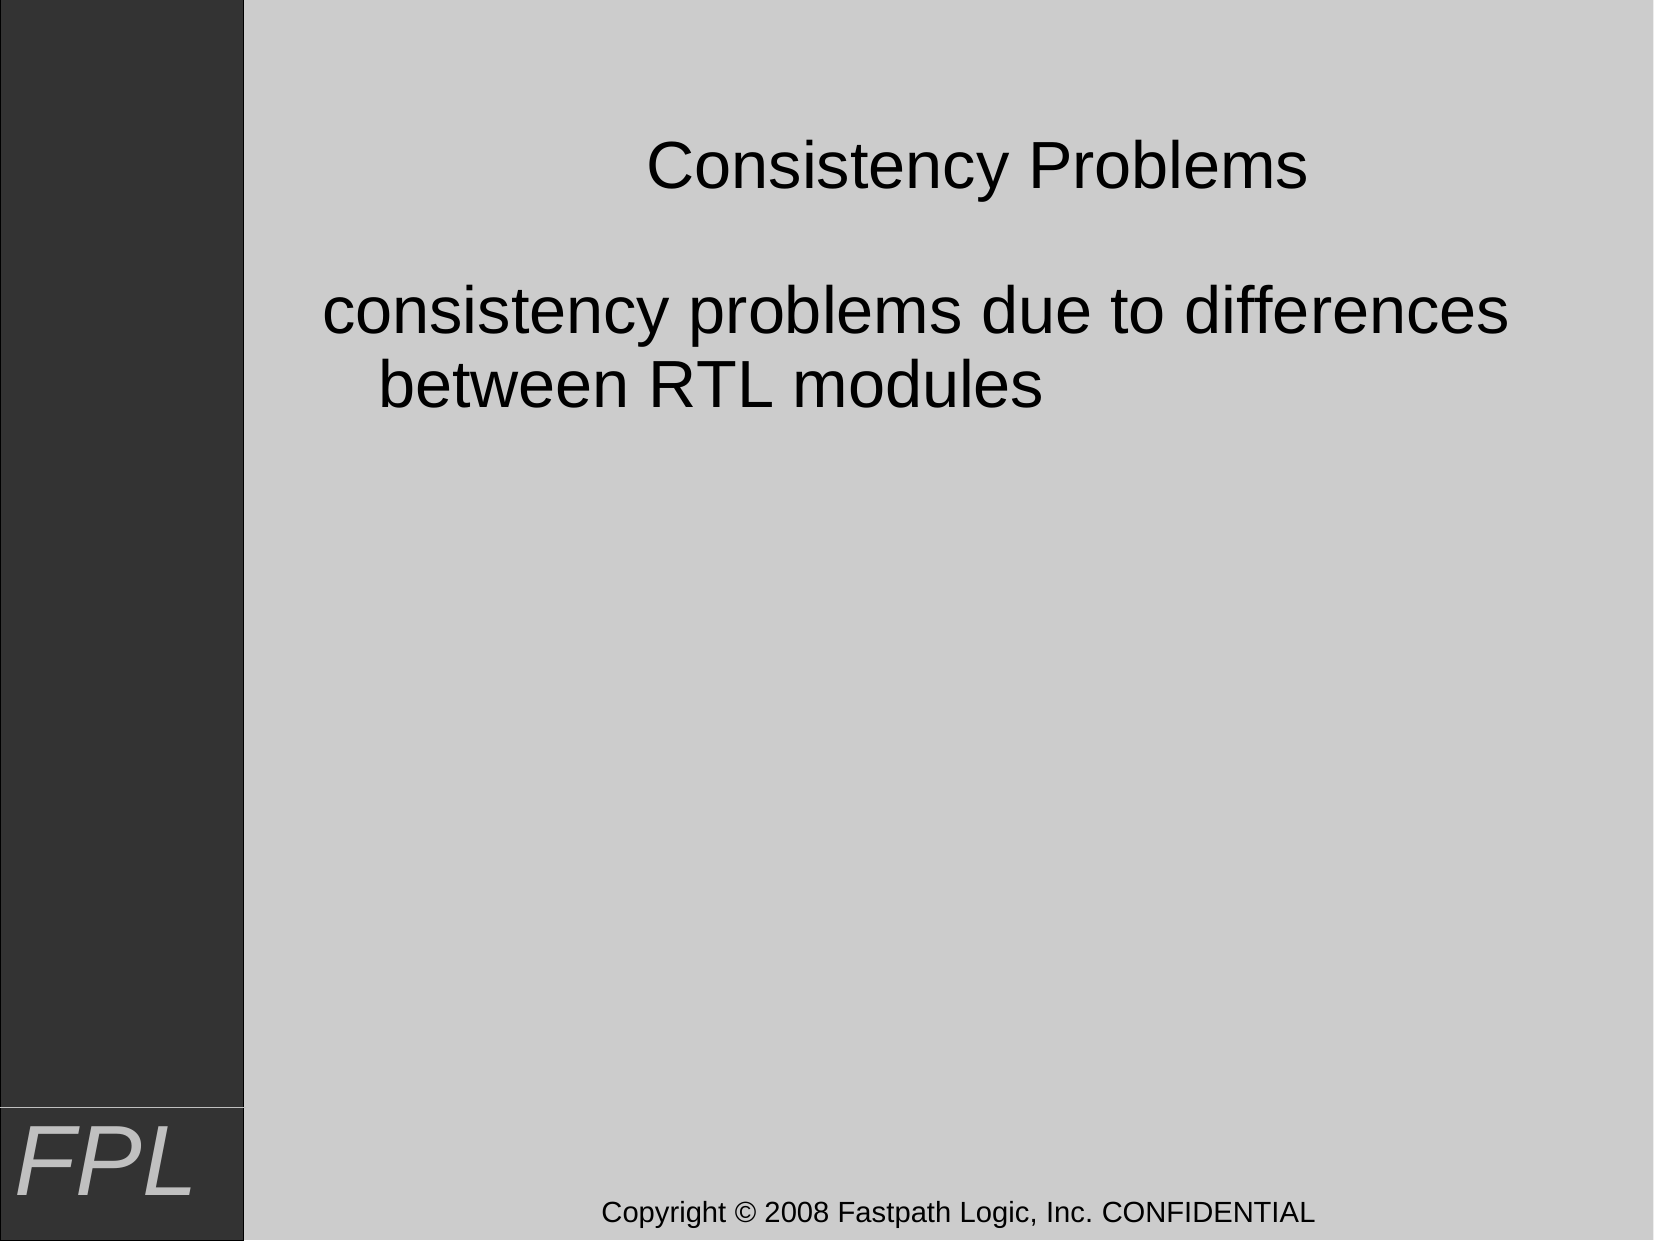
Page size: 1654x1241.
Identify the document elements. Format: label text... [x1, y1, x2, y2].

list consistency problems due to differences between RTL modules [322, 272, 1635, 1179]
title Consistency Problems [427, 57, 1530, 272]
